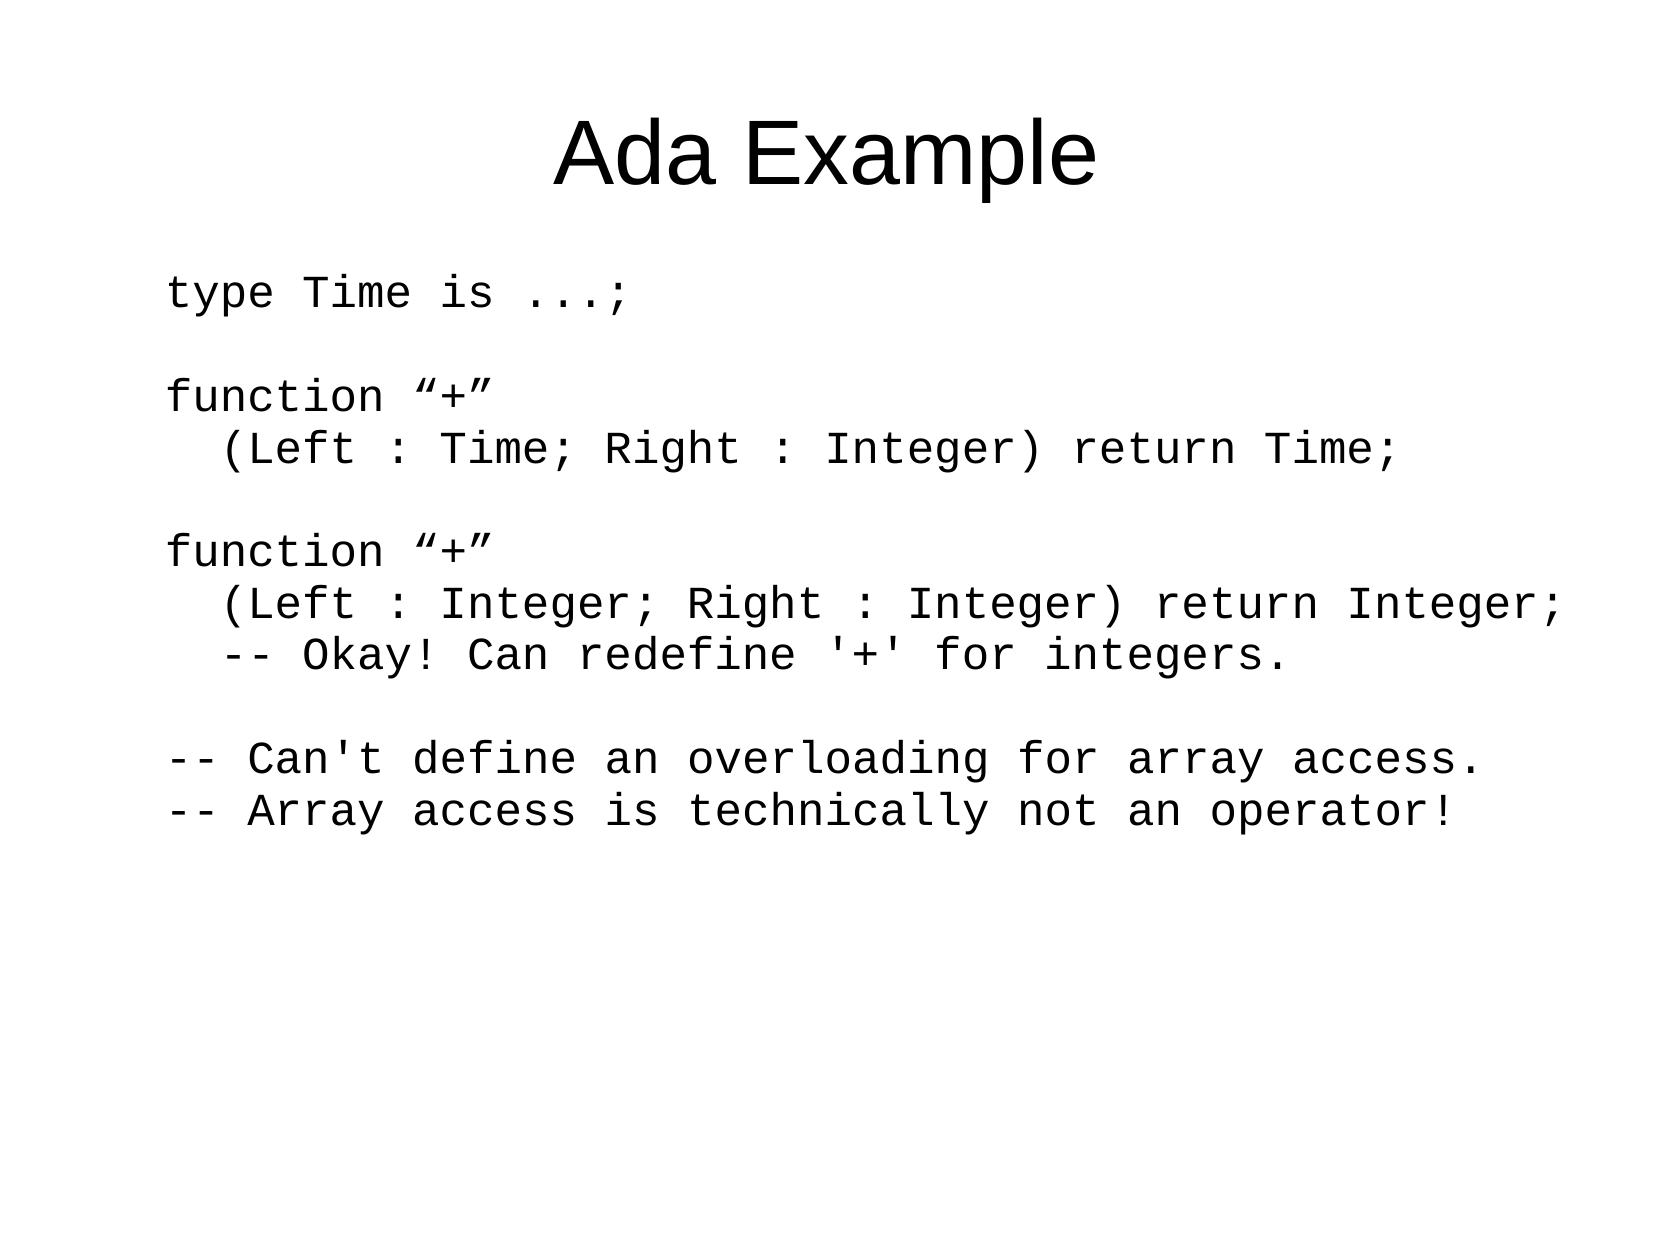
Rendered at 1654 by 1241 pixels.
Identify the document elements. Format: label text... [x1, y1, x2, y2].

title Ada Example [82, 56, 1571, 250]
text_box type Time is ...; function “+” (Left : Time; Right : Integer) return Time; function “+” (Left : Integer; Right : Integer) return Integer; -- Okay! Can redefine '+' for integers. -- Can't define an overloading for array access. -- Array access is technically not an operator! [150, 262, 1583, 814]
